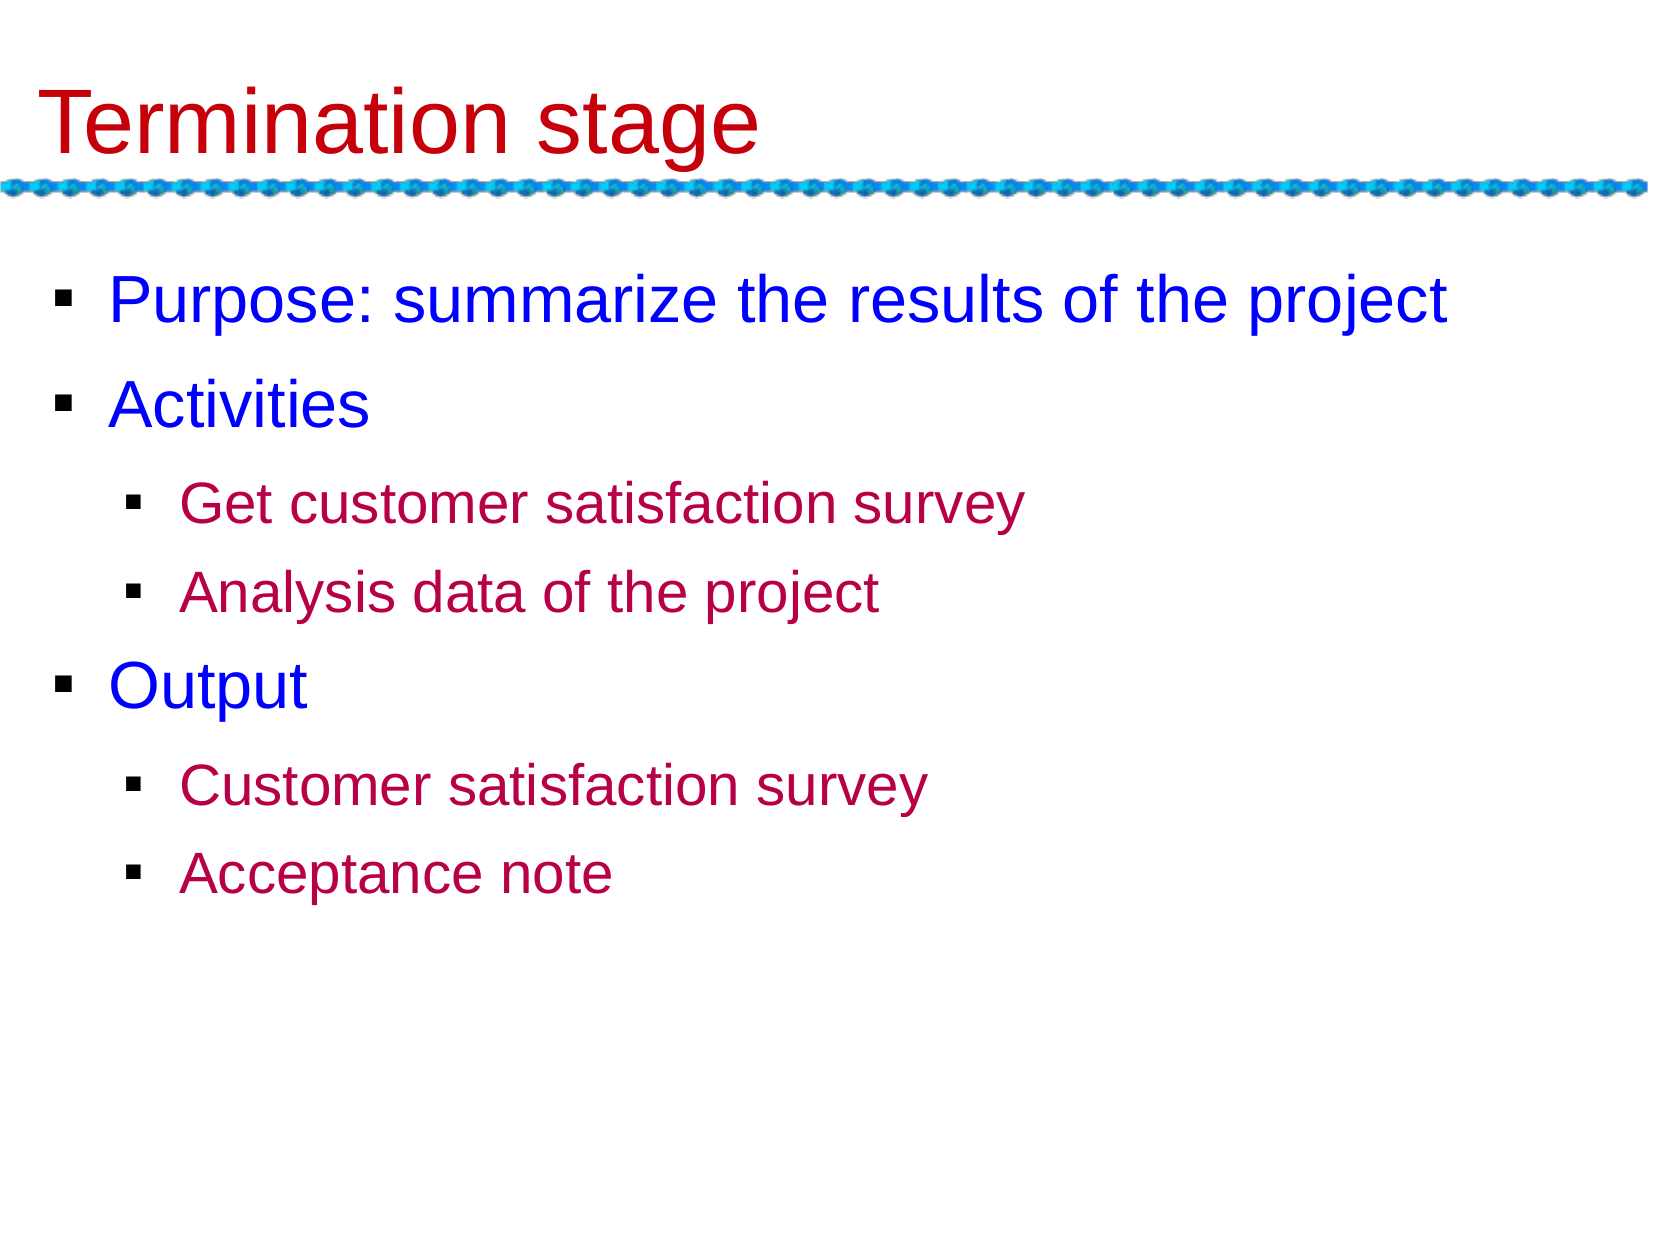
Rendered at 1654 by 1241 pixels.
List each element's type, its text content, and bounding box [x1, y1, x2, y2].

picture [0, 178, 37, 199]
title Termination stage [37, 37, 1651, 208]
list Purpose: summarize the results of the project Activities Get customer satisfaction survey Analysis data of the project Output Customer satisfaction survey Acceptance note [37, 262, 1651, 1163]
